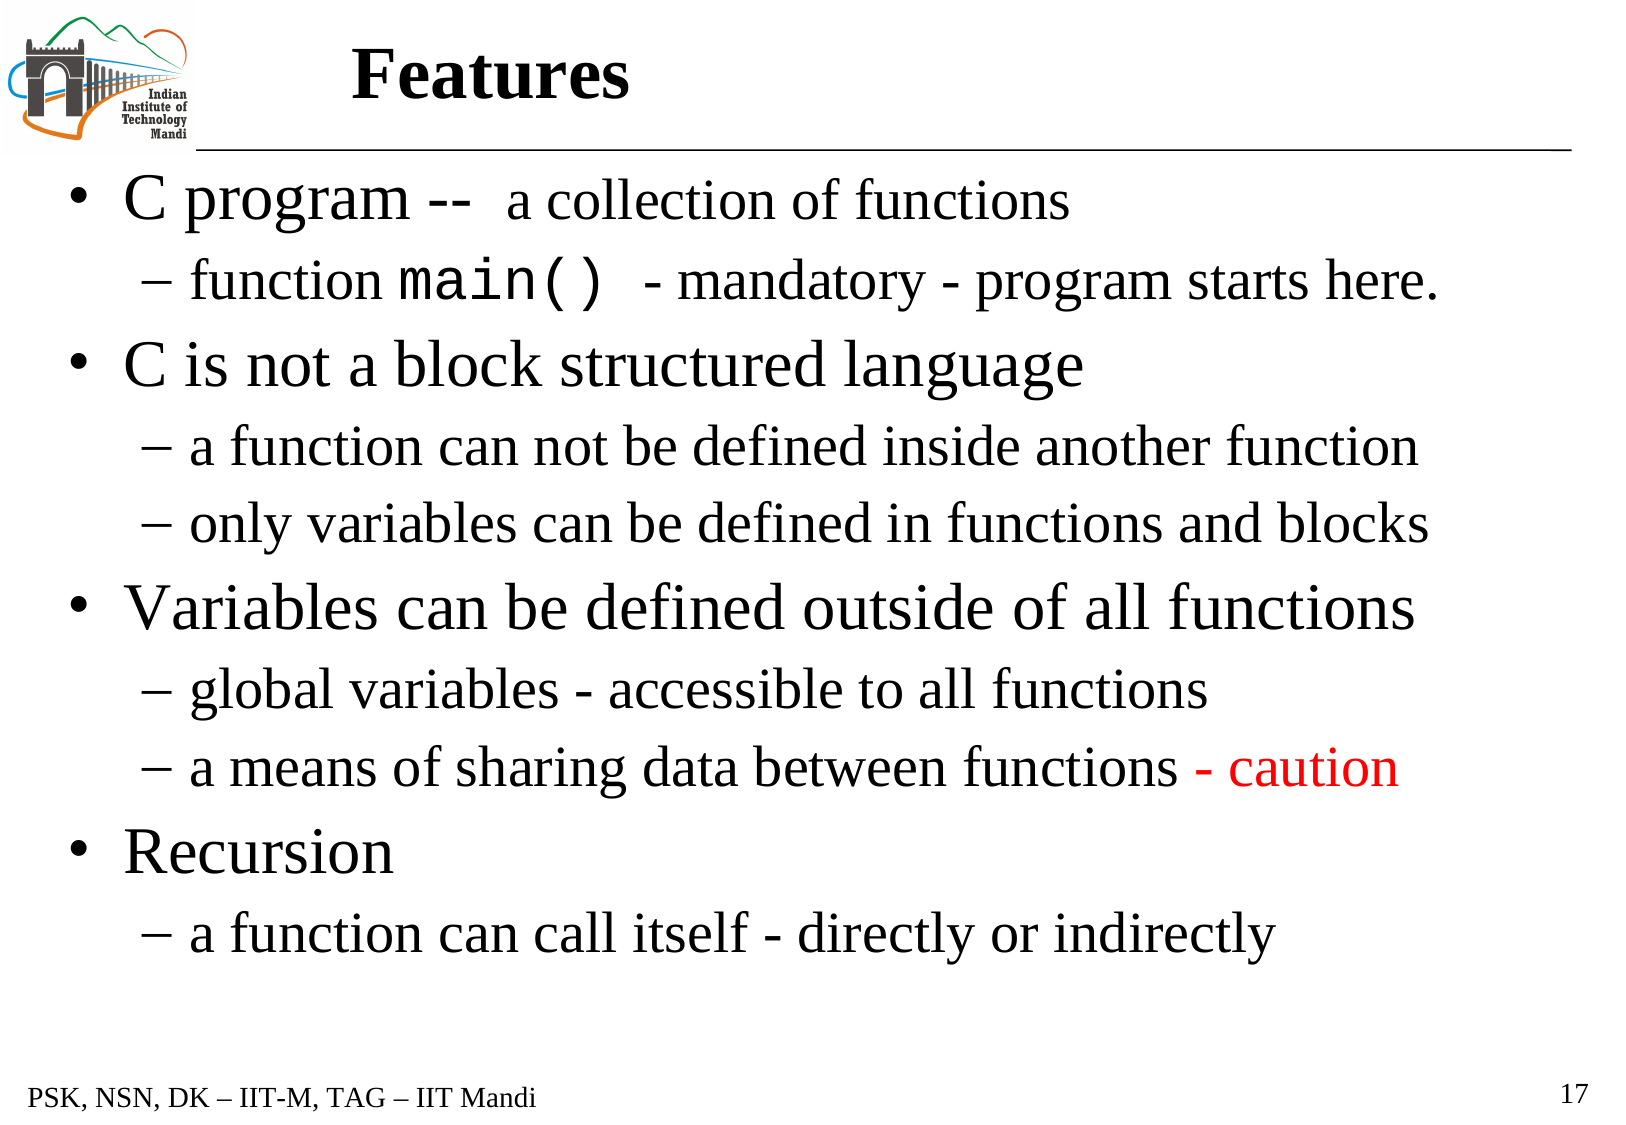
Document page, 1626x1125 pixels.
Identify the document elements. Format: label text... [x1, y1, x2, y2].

picture [1, 0, 196, 156]
list C program -- a collection of functions function main() - mandatory - program starts here. C is not a block structured language a function can not be defined inside another function only variables can be defined in functions and blocks Variables can be defined outside of all functions global variables - accessible to all functions a means of sharing data between functions - caution Recursion a function can call itself - directly or indirectly [67, 162, 1571, 1025]
title Features [139, 0, 1581, 138]
